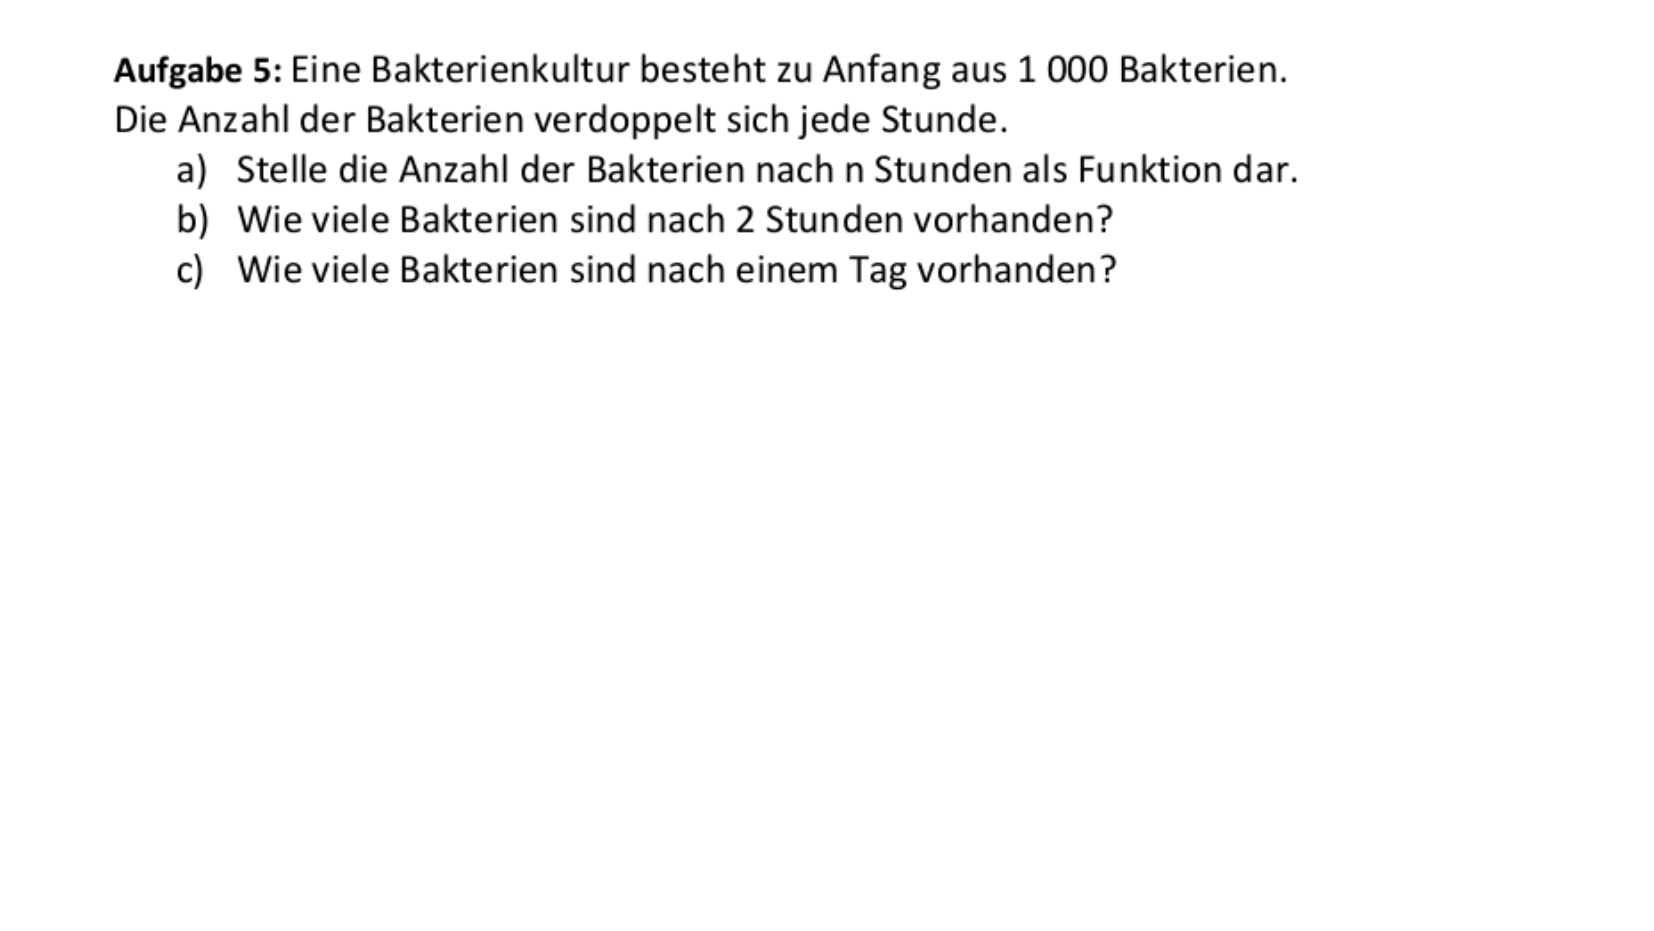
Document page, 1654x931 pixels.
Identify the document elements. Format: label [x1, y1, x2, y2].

picture [82, 43, 1350, 313]
